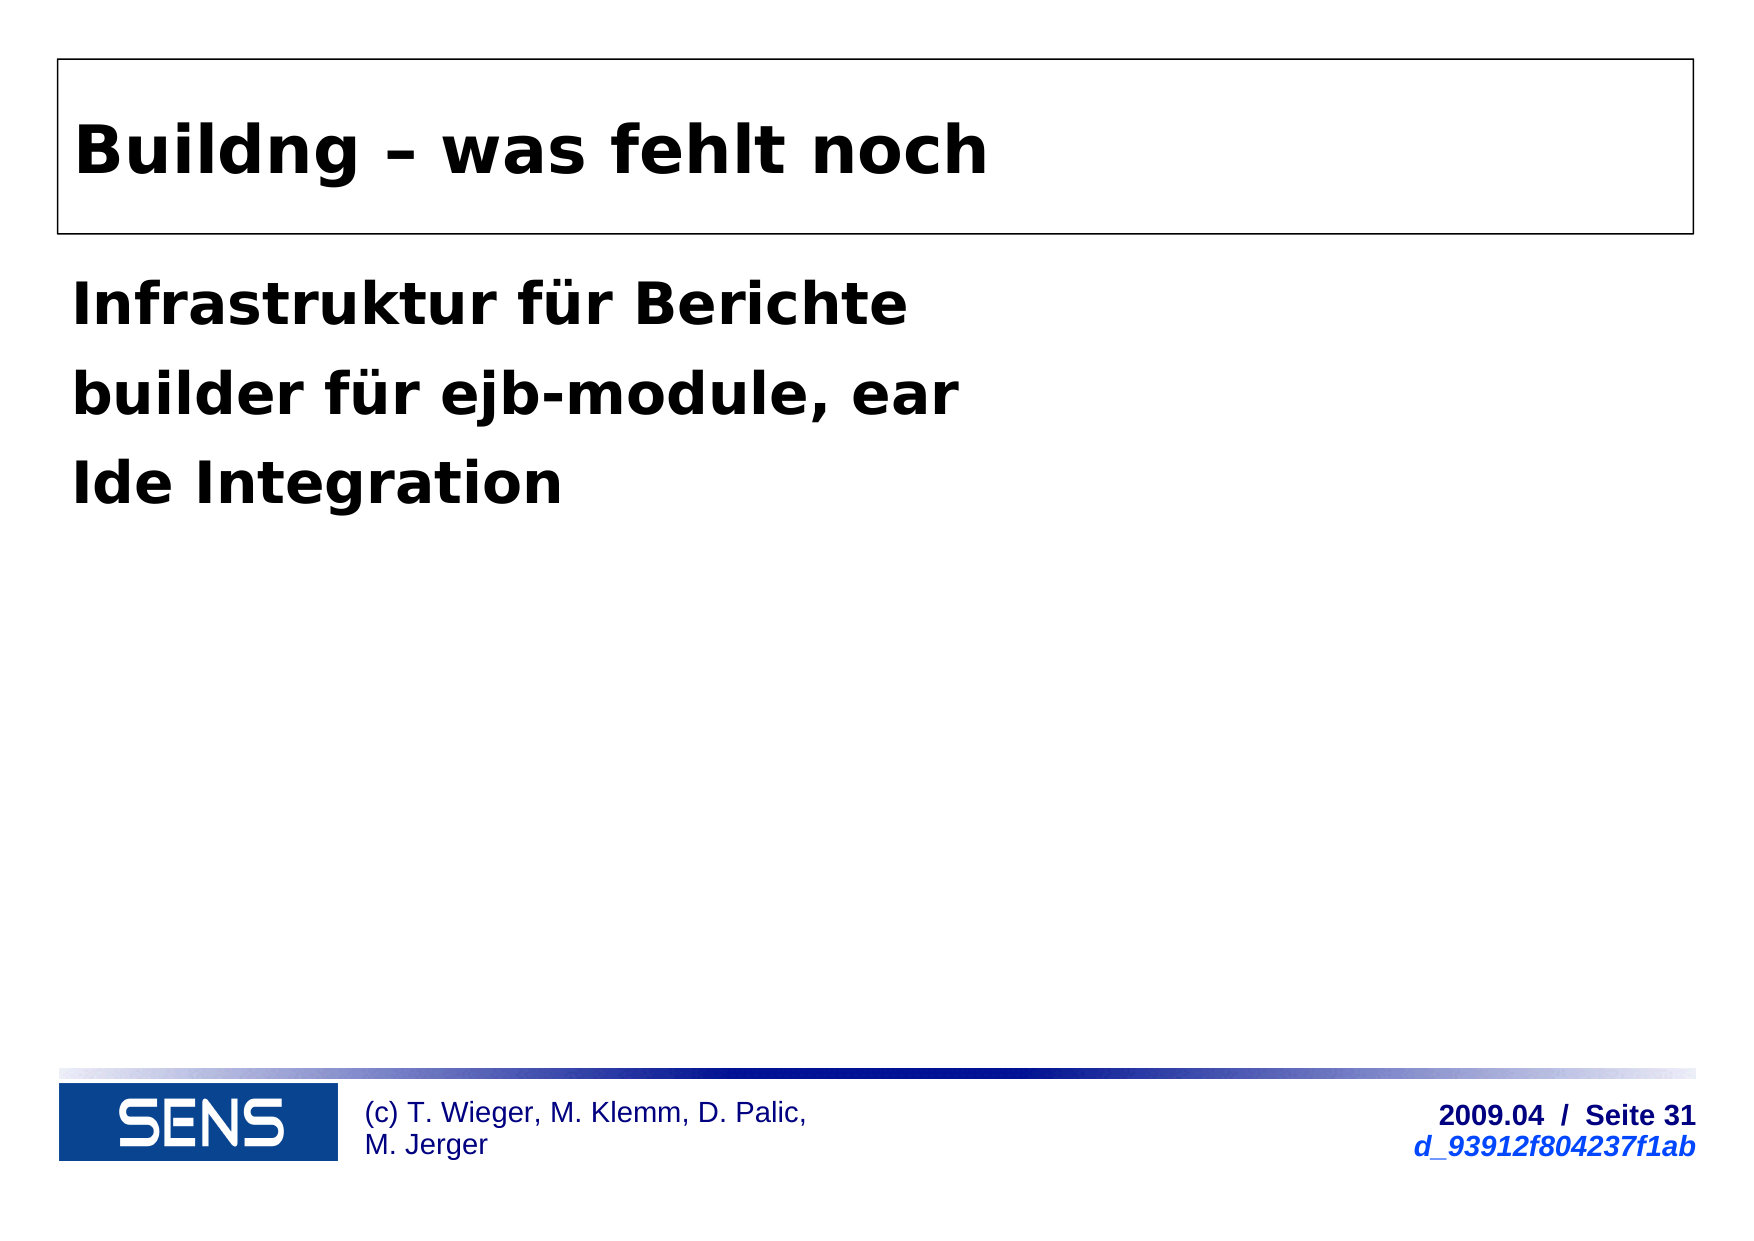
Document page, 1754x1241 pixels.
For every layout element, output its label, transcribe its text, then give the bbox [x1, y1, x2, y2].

title Buildng – was fehlt noch [73, 53, 1693, 248]
picture [59, 1083, 338, 1161]
list Infrastruktur für Berichte builder für ejb-module, ear Ide Integration [71, 272, 1693, 1053]
picture [59, 1068, 1696, 1079]
